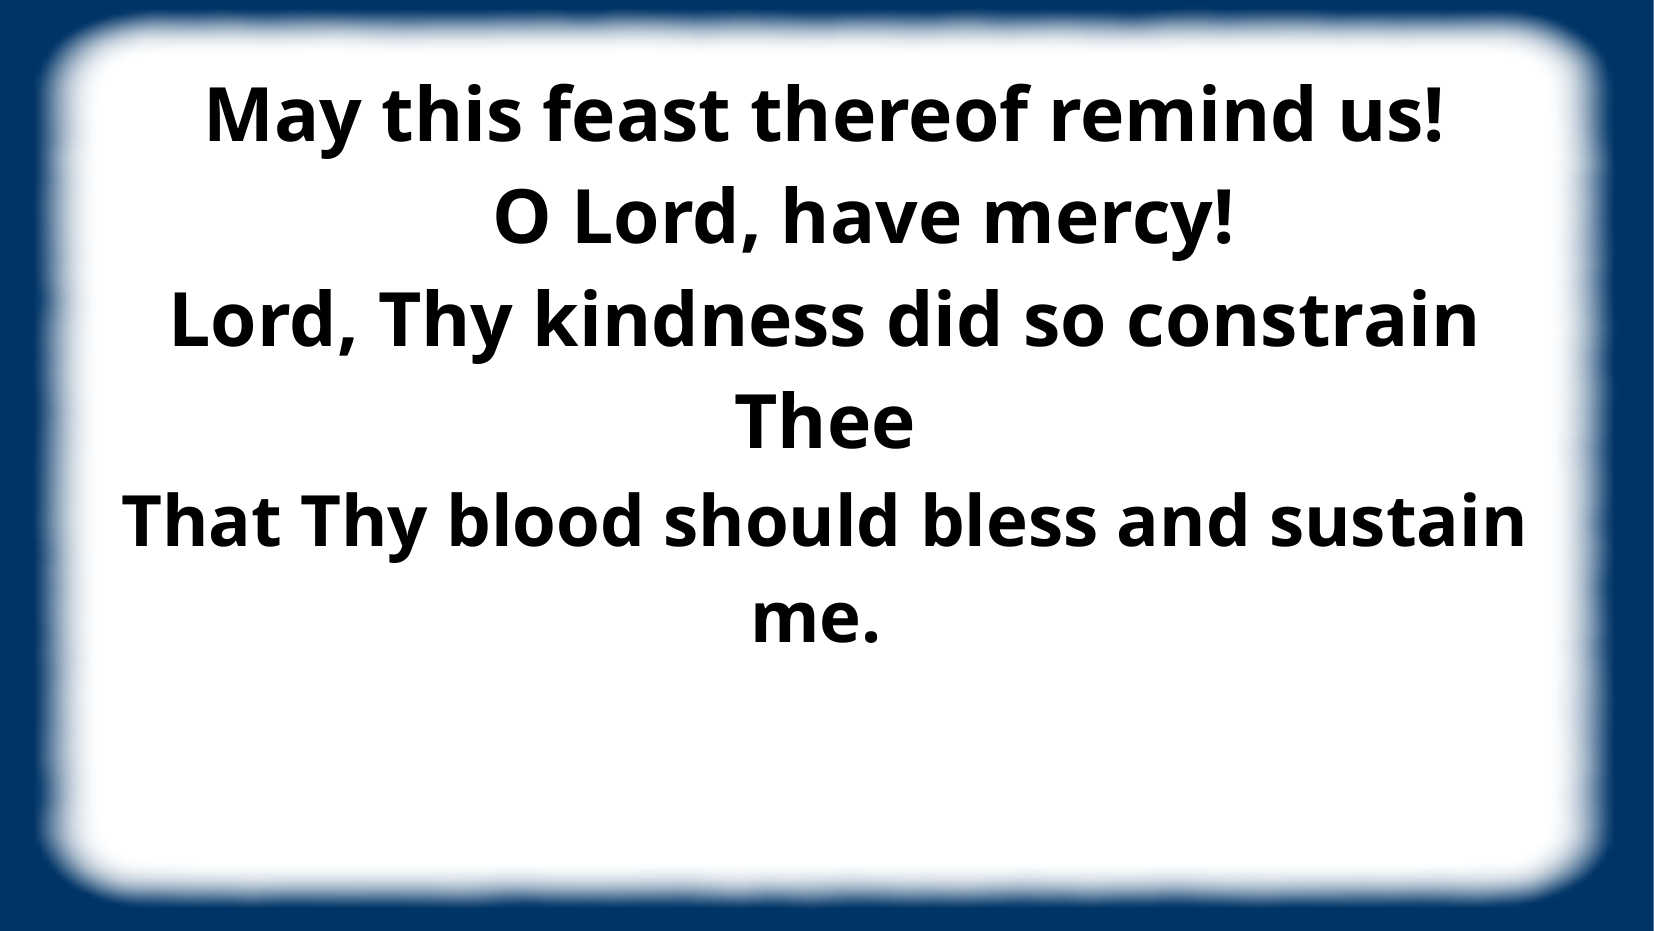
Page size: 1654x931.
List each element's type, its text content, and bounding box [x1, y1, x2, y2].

picture [0, 0, 1654, 931]
text_box May this feast thereof remind us! O Lord, have mercy! Lord, Thy kindness did so constrain Thee That Thy blood should bless and sustain me. [75, 53, 1576, 526]
